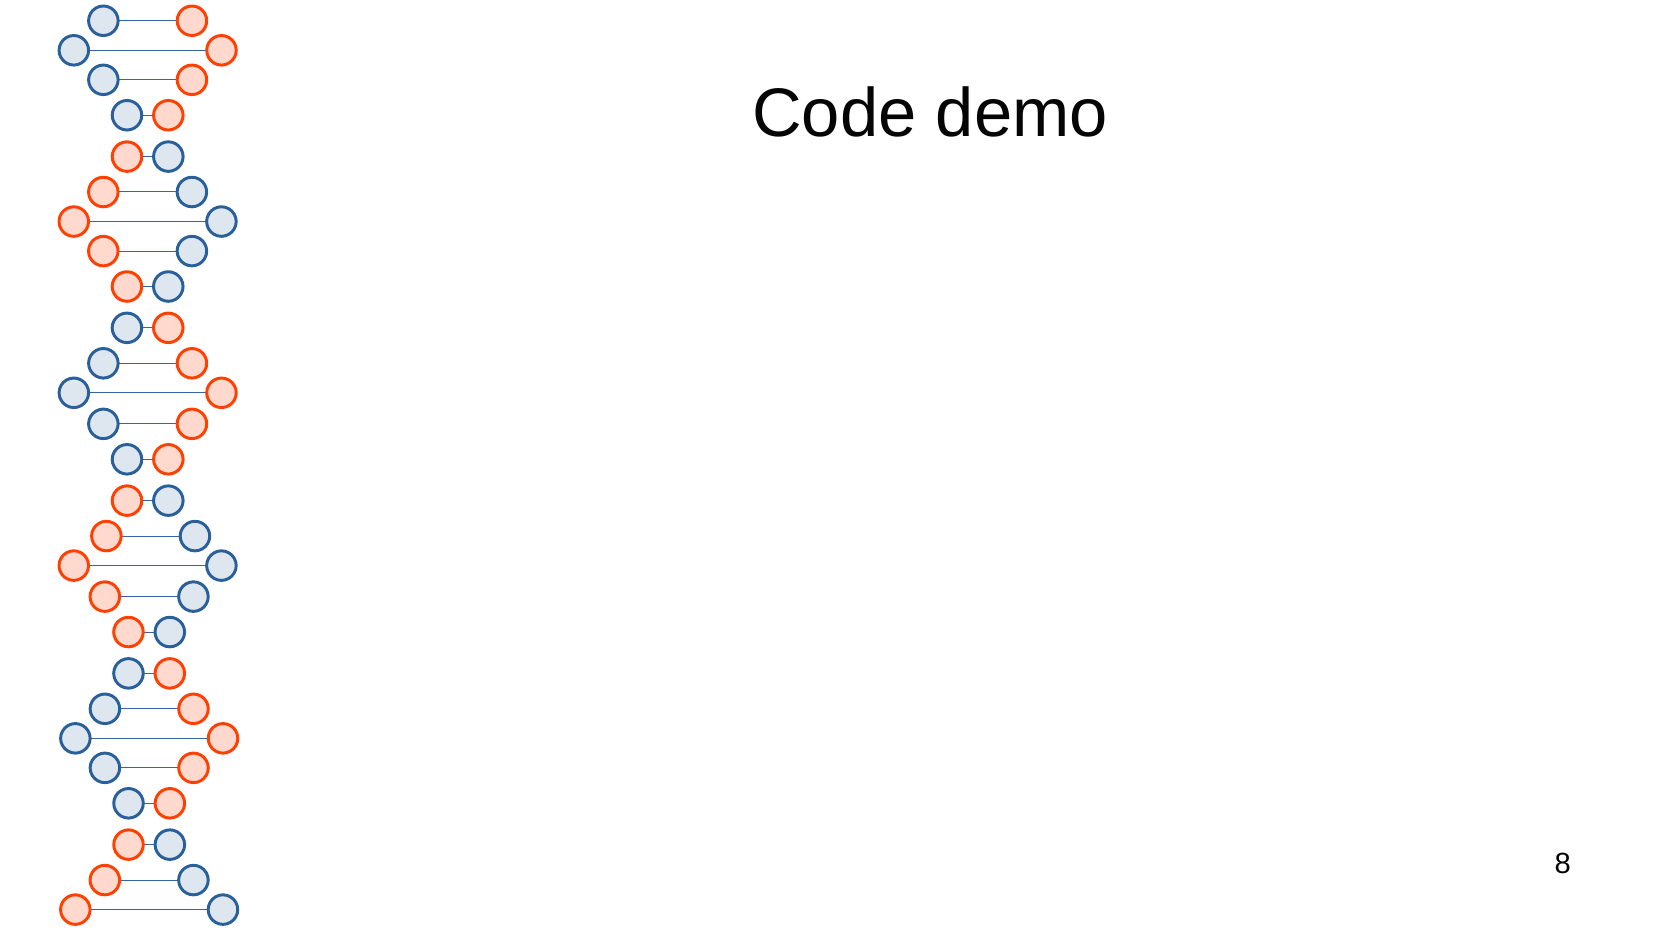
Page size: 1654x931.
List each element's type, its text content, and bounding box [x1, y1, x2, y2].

title Code demo [265, 35, 1595, 189]
